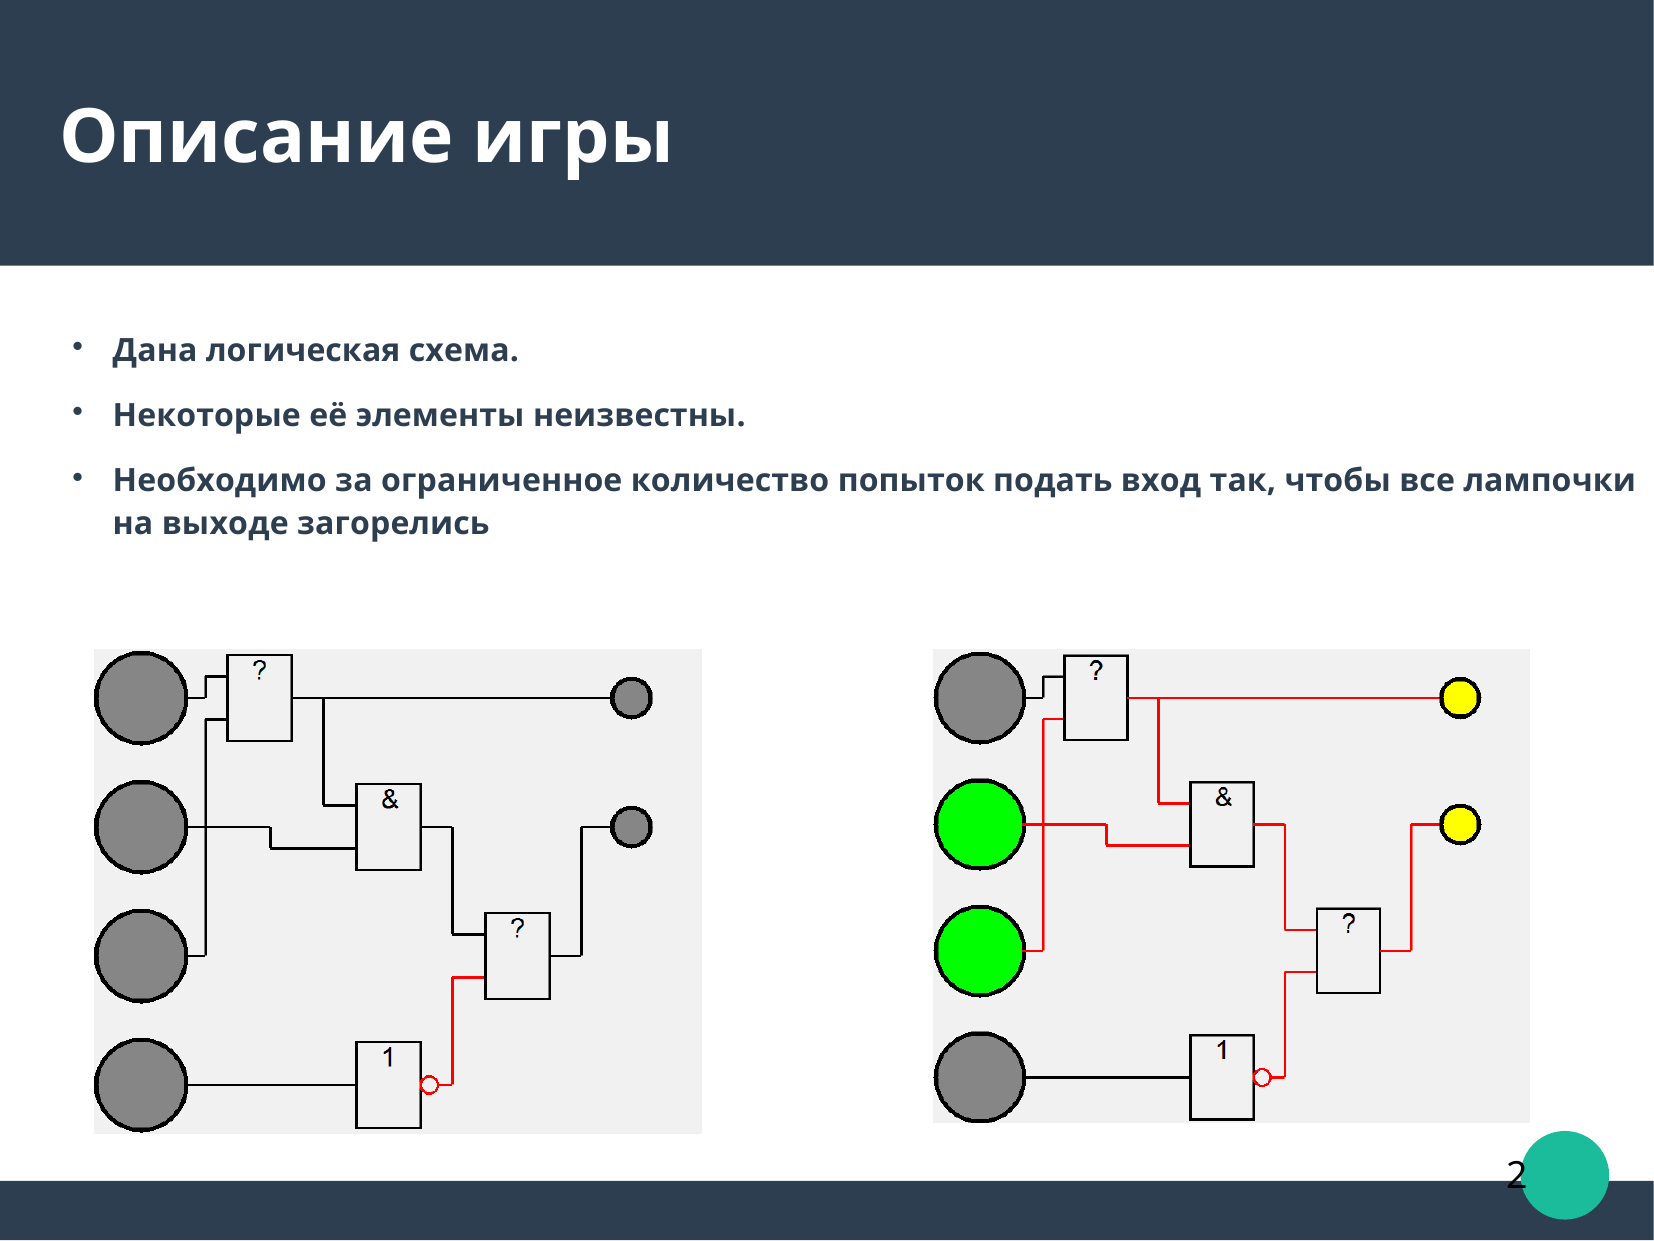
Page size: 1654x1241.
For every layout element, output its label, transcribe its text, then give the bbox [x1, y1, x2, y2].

picture [94, 649, 702, 1134]
picture [933, 649, 1530, 1123]
list Дана логическая схема. Некоторые её элементы неизвестны. Необходимо за ограниченное количество попыток подать вход так, чтобы все лампочки на выходе загорелись [59, 324, 1654, 579]
title Описание игры [59, 49, 1595, 207]
